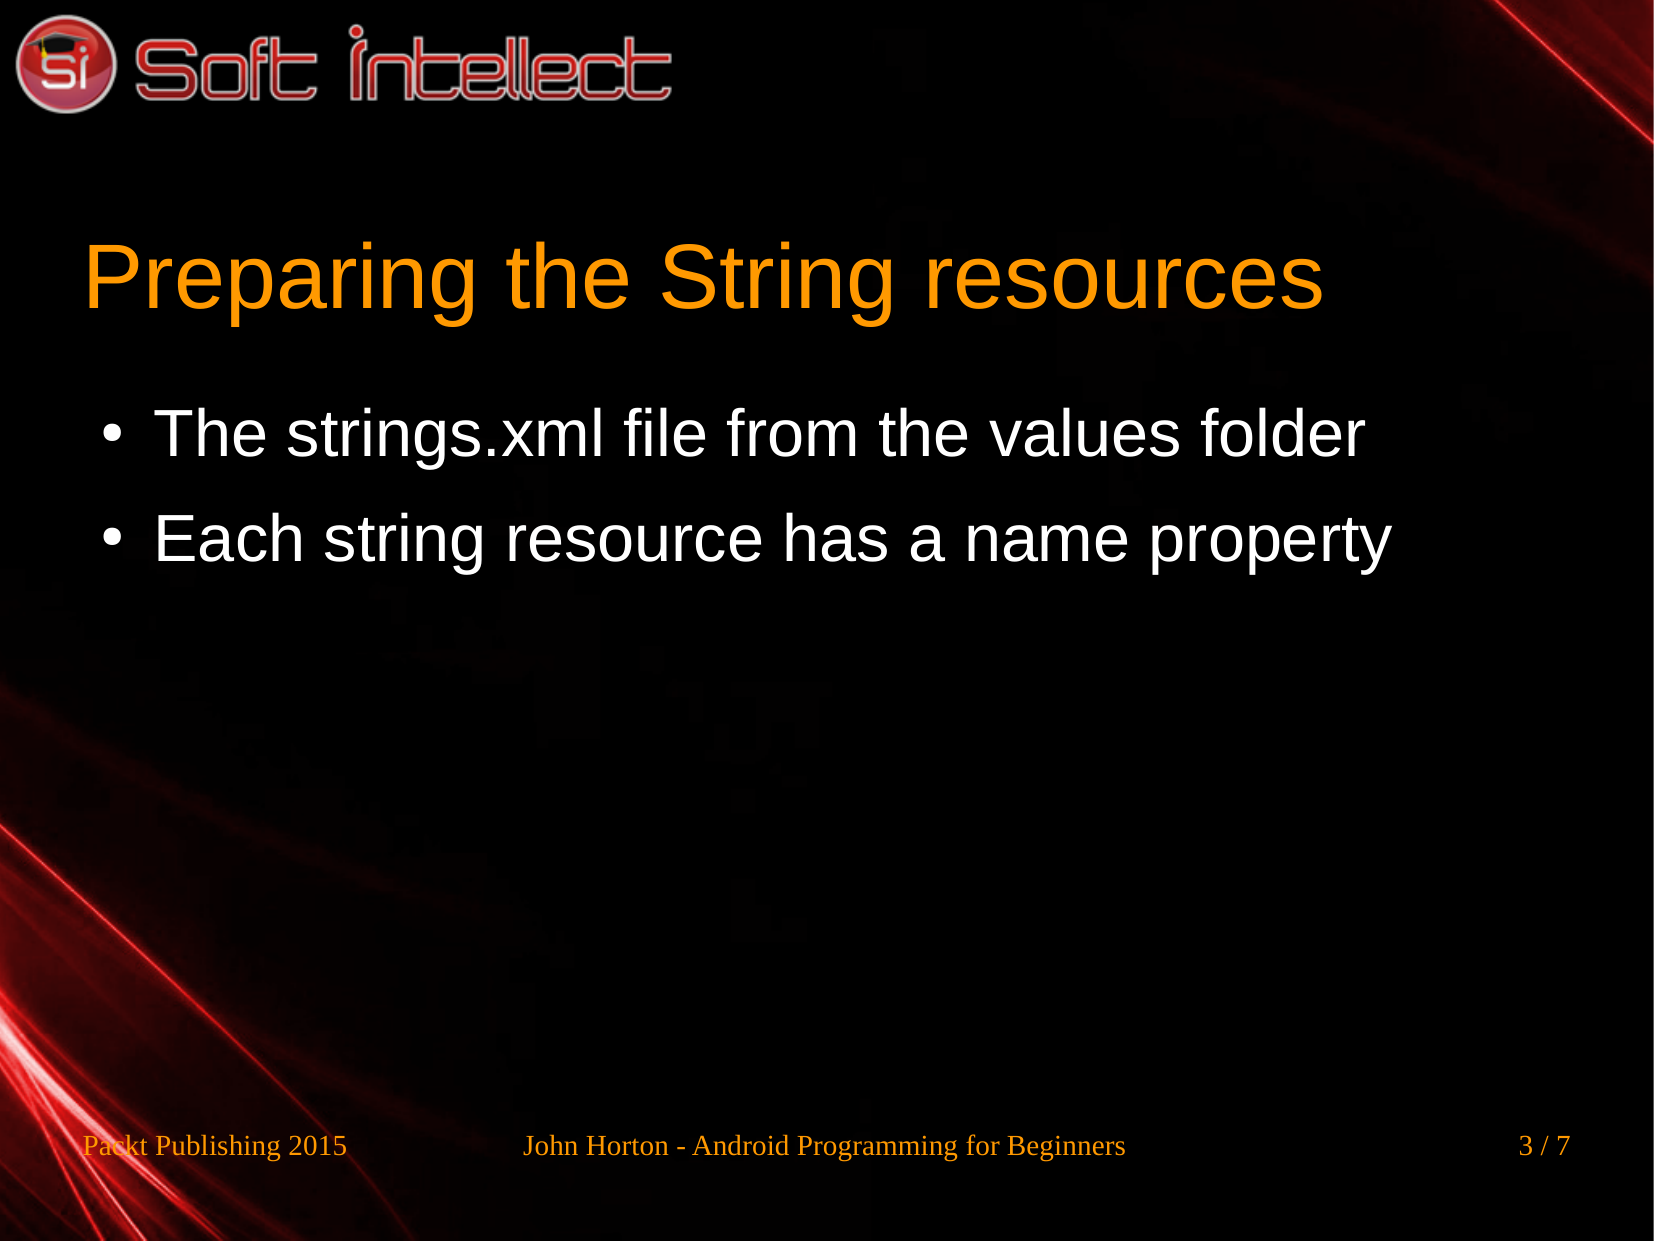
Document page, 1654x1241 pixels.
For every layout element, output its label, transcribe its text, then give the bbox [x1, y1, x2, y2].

title Preparing the String resources [82, 173, 1571, 381]
list The strings.xml file from the values folder Each string resource has a name property [82, 396, 1571, 1116]
picture [0, 0, 1654, 1241]
